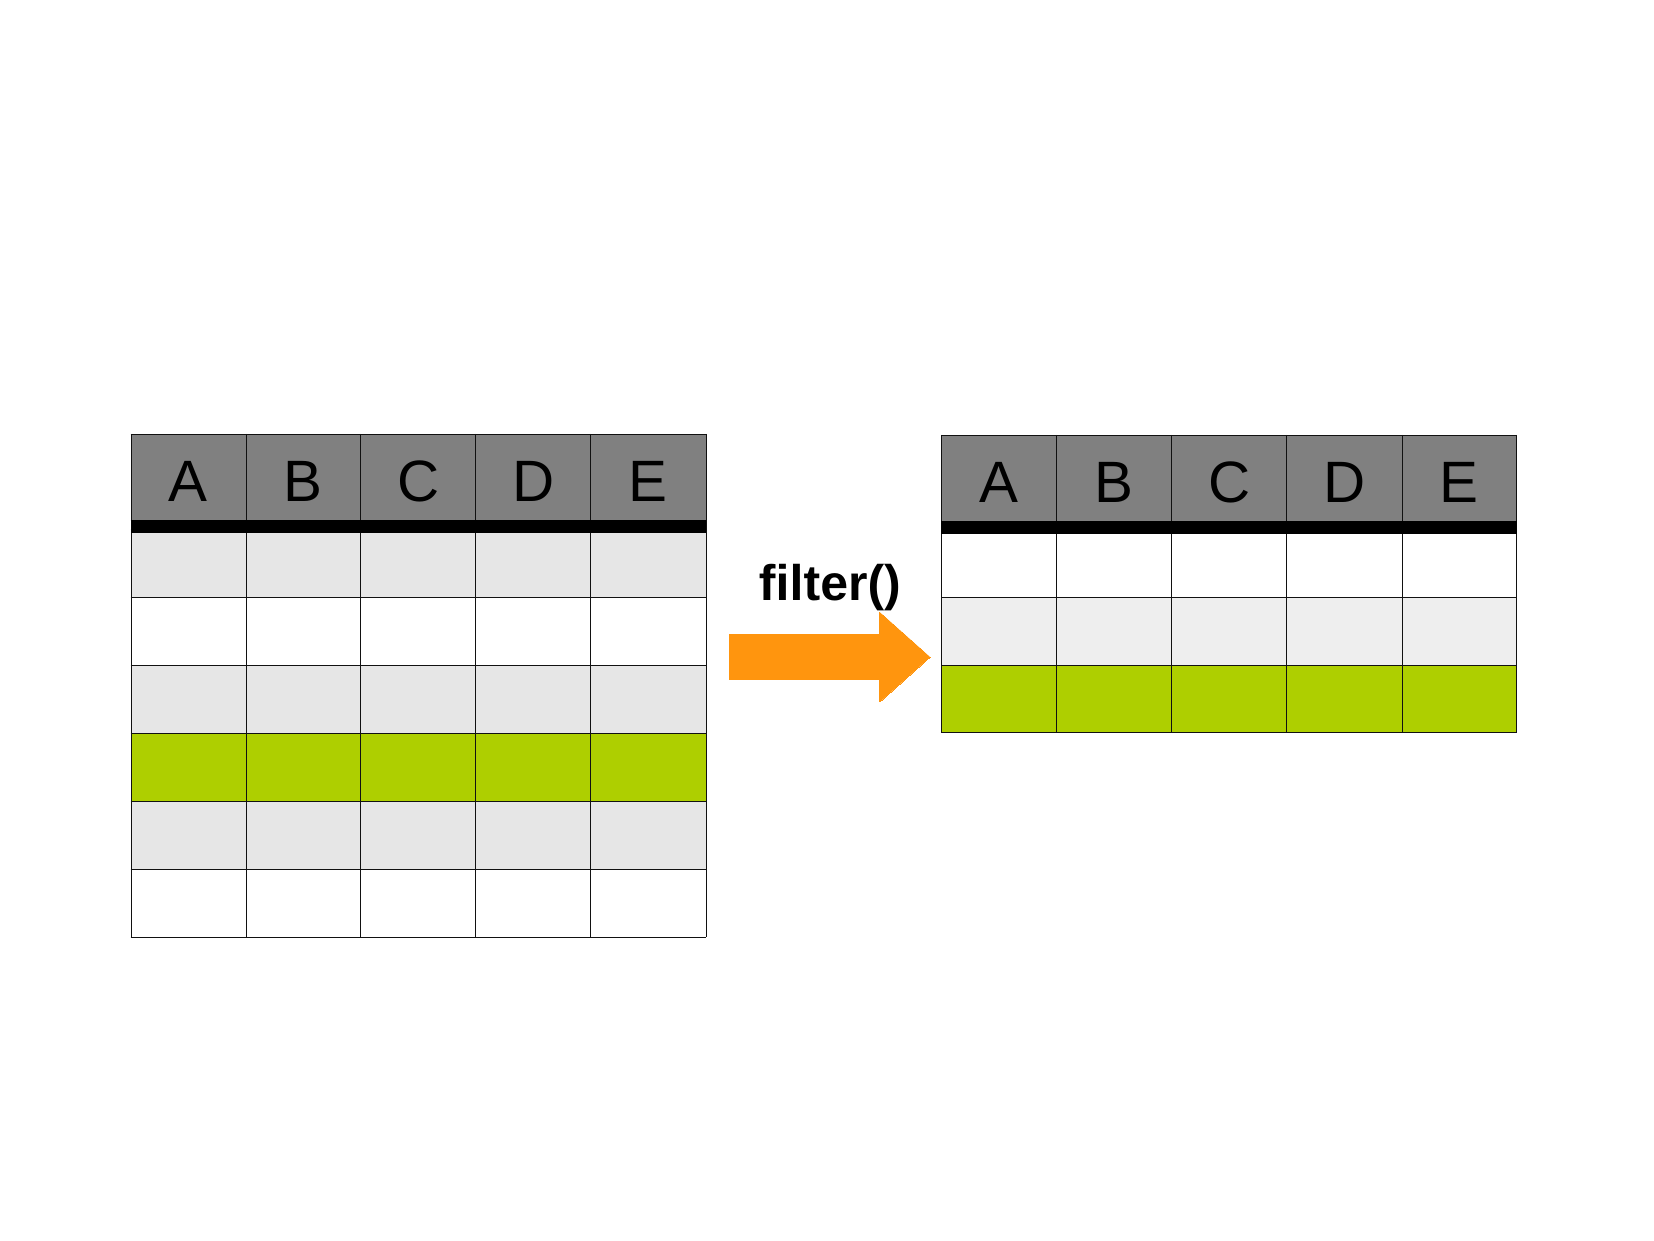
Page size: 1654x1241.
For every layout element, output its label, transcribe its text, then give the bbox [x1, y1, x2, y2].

table_cell [942, 598, 1056, 665]
table_cell [1172, 666, 1286, 732]
table_header D [476, 435, 590, 520]
table_cell [247, 870, 360, 937]
table_cell [132, 666, 246, 733]
table_cell [1287, 666, 1402, 732]
table_cell [247, 802, 360, 869]
table_cell [1403, 534, 1516, 597]
table_cell [361, 870, 475, 937]
table_cell [132, 802, 246, 869]
table_cell [361, 533, 475, 597]
table_cell [476, 802, 590, 869]
table_cell [591, 598, 706, 665]
table_cell [247, 533, 360, 597]
table_cell [361, 666, 475, 733]
table_cell [1057, 598, 1171, 665]
table_header B [1057, 436, 1171, 521]
table_cell [1403, 598, 1516, 665]
table_cell [132, 734, 246, 801]
table_cell [1287, 598, 1402, 665]
table_cell [591, 870, 706, 937]
table_header E [591, 435, 706, 520]
table_header D [1287, 436, 1402, 521]
table_cell [1172, 598, 1286, 665]
table_cell [591, 802, 706, 869]
table_cell [1287, 534, 1402, 597]
table_cell [476, 870, 590, 937]
table_cell [476, 734, 590, 801]
text_box filter() [744, 547, 916, 619]
table_cell [132, 870, 246, 937]
table_cell [132, 533, 246, 597]
table_cell [1172, 534, 1286, 597]
table_cell [361, 734, 475, 801]
table_cell [1057, 534, 1171, 597]
table_header B [247, 435, 360, 520]
table_header E [1403, 436, 1516, 521]
table_cell [591, 734, 706, 801]
table_cell [247, 598, 360, 665]
table_cell [942, 666, 1056, 732]
table_cell [247, 734, 360, 801]
table_cell [132, 598, 246, 665]
table_header A [942, 436, 1056, 521]
table_cell [476, 666, 590, 733]
text_box [729, 619, 931, 702]
table_cell [361, 802, 475, 869]
table_cell [942, 534, 1056, 597]
table_header A [132, 435, 246, 520]
table_header C [361, 435, 475, 520]
table_cell [1057, 666, 1171, 732]
table_header C [1172, 436, 1286, 521]
table_cell [1403, 666, 1516, 732]
table_cell [247, 666, 360, 733]
table_cell [476, 533, 590, 597]
table_cell [591, 533, 706, 597]
table_cell [591, 666, 706, 733]
table_cell [361, 598, 475, 665]
table_cell [476, 598, 590, 665]
